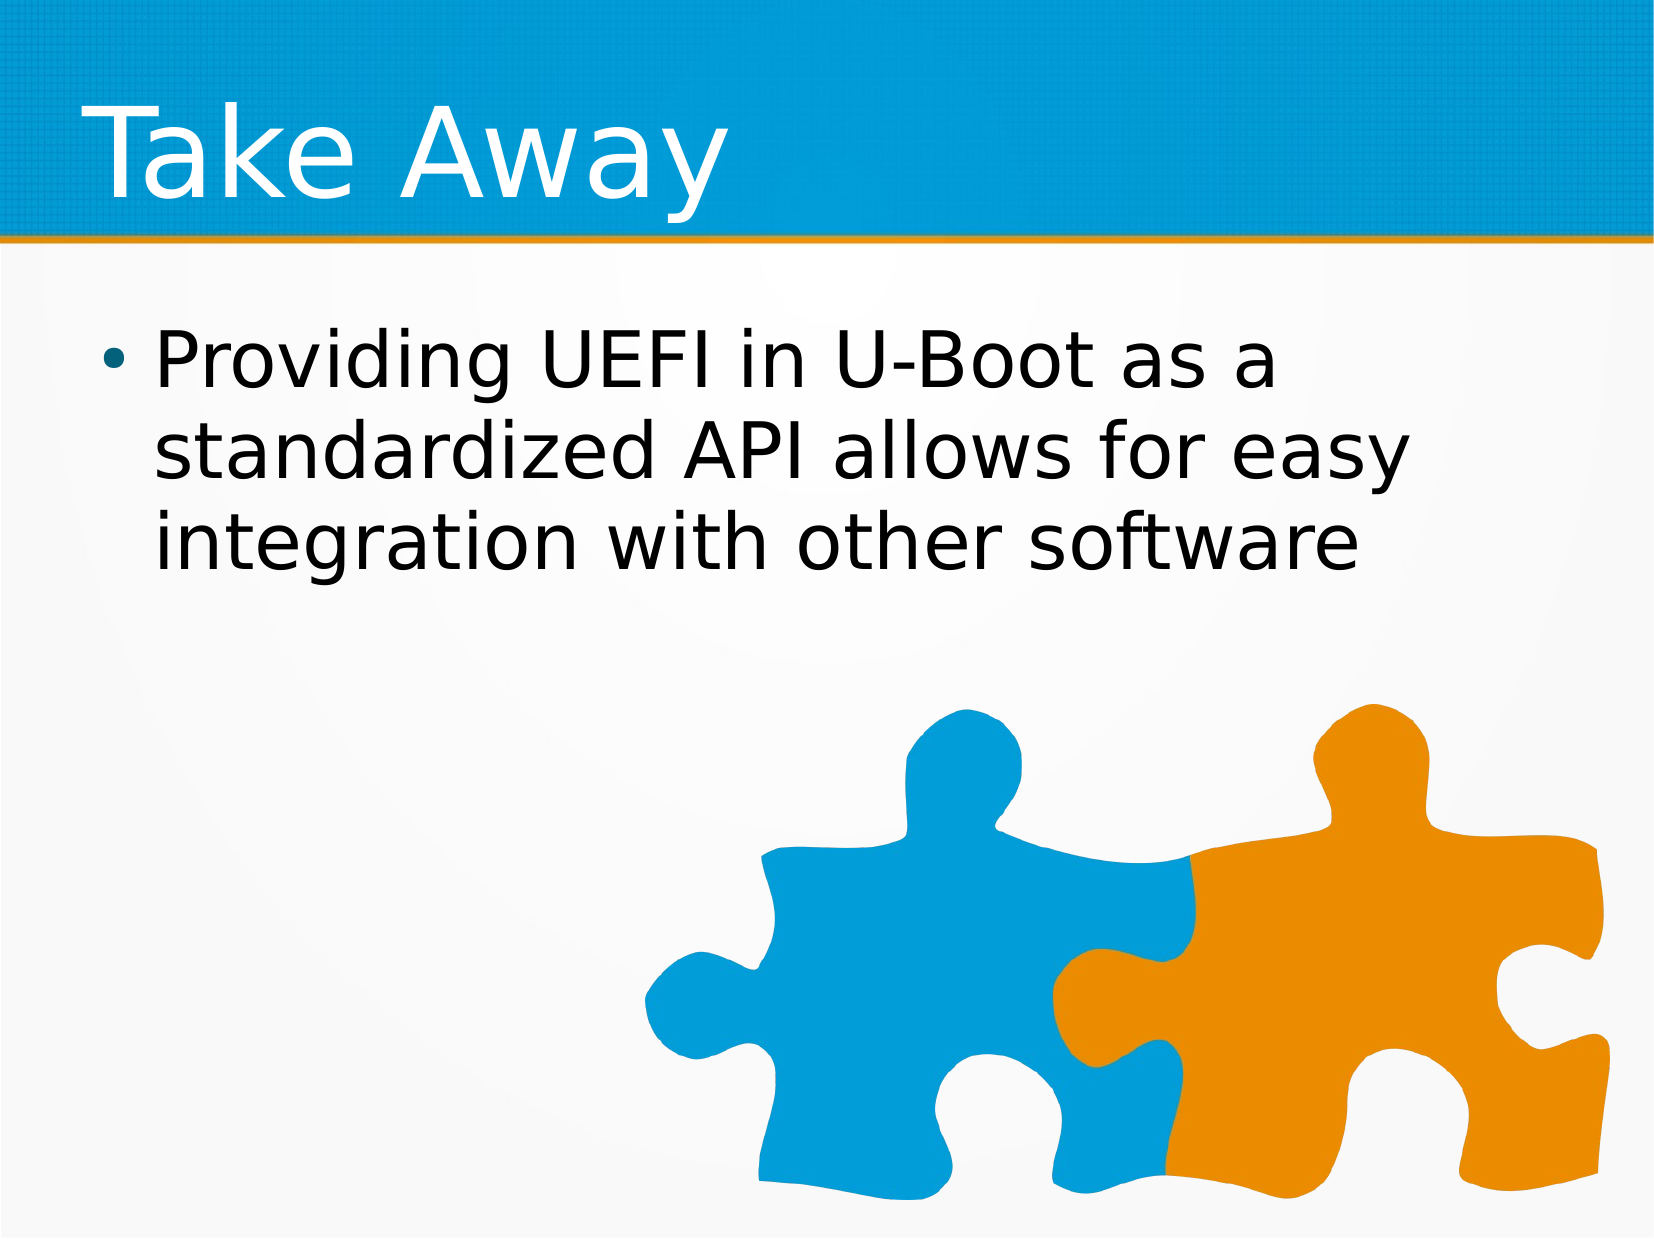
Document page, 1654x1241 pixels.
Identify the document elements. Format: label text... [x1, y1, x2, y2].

picture [0, 233, 1654, 1241]
list Providing UEFI in U-Boot as a standardized API allows for easy integration with other software [82, 314, 1563, 1201]
title Take Away [82, 19, 1571, 227]
